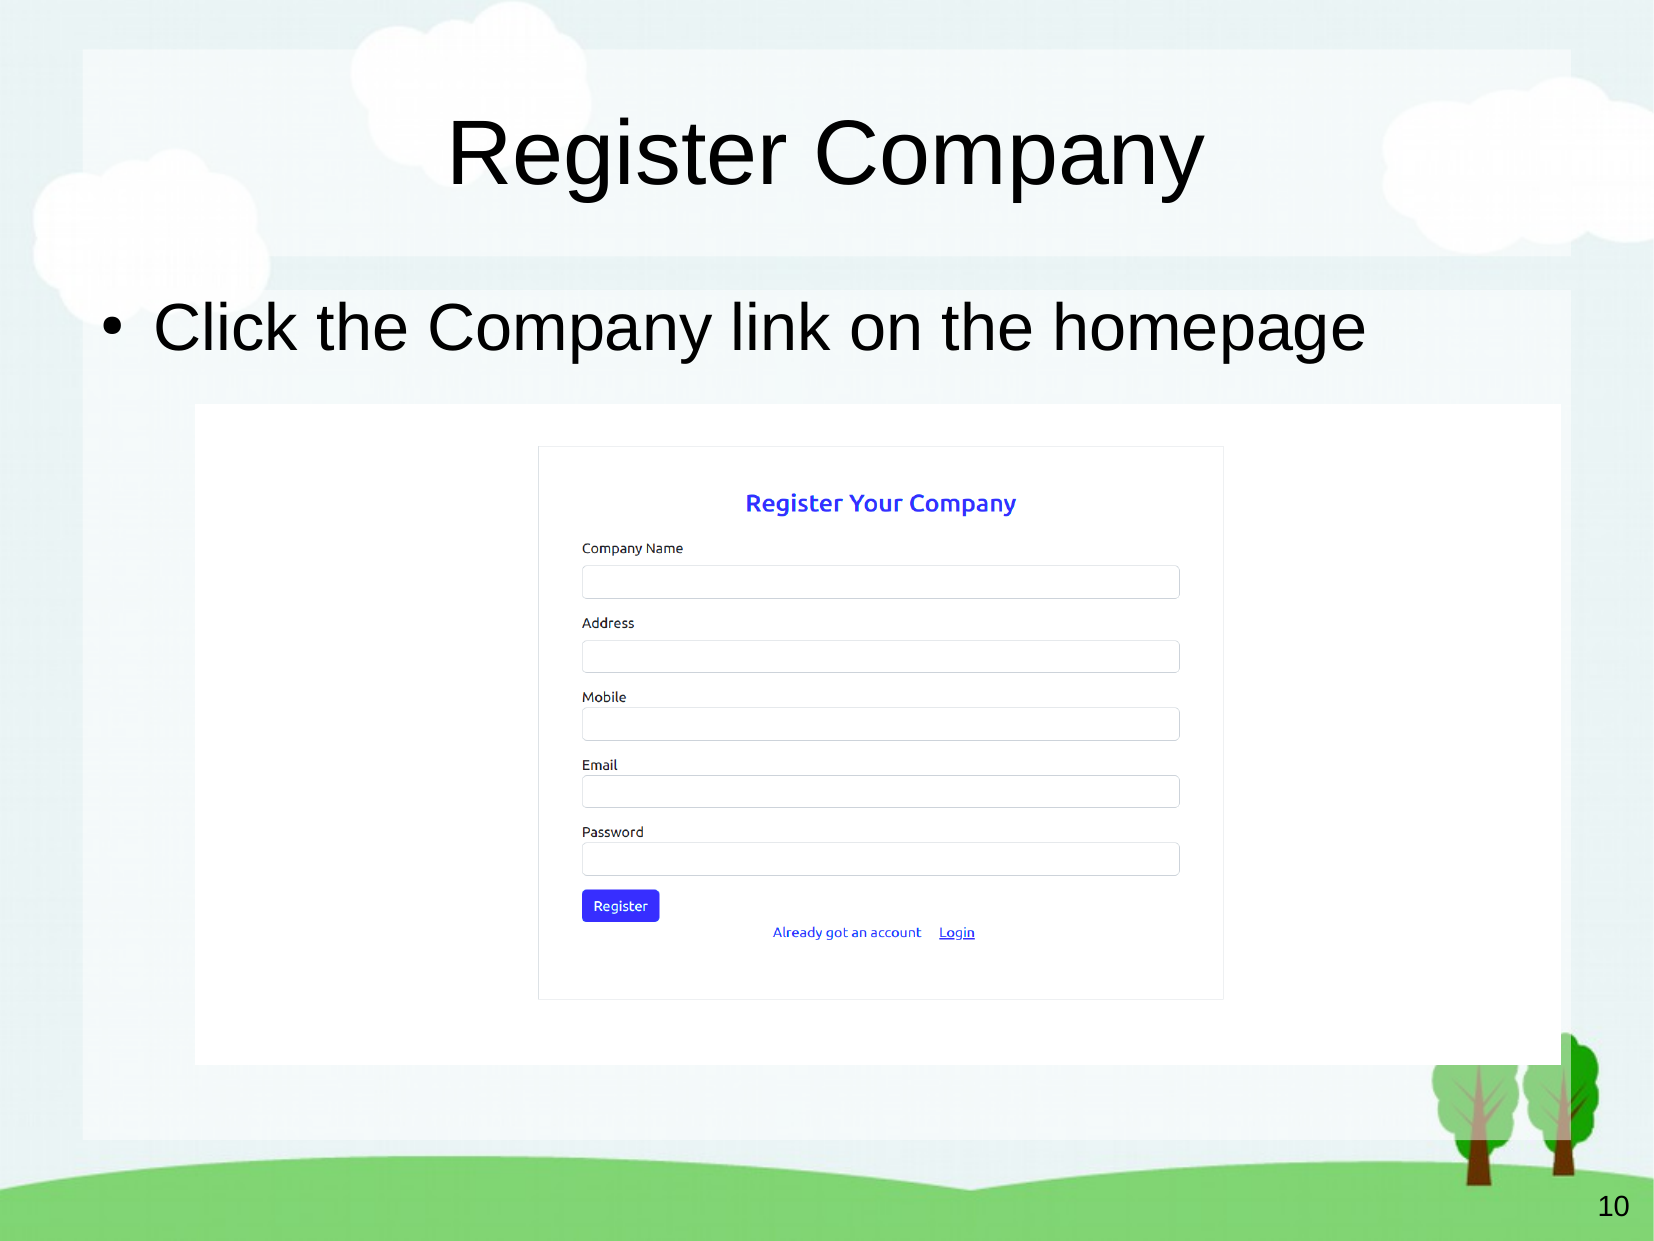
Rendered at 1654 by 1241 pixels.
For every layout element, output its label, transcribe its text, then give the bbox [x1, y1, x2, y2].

title Register Company [82, 49, 1571, 257]
list Click the Company link on the homepage [82, 290, 1571, 1141]
picture [0, 0, 1654, 1241]
